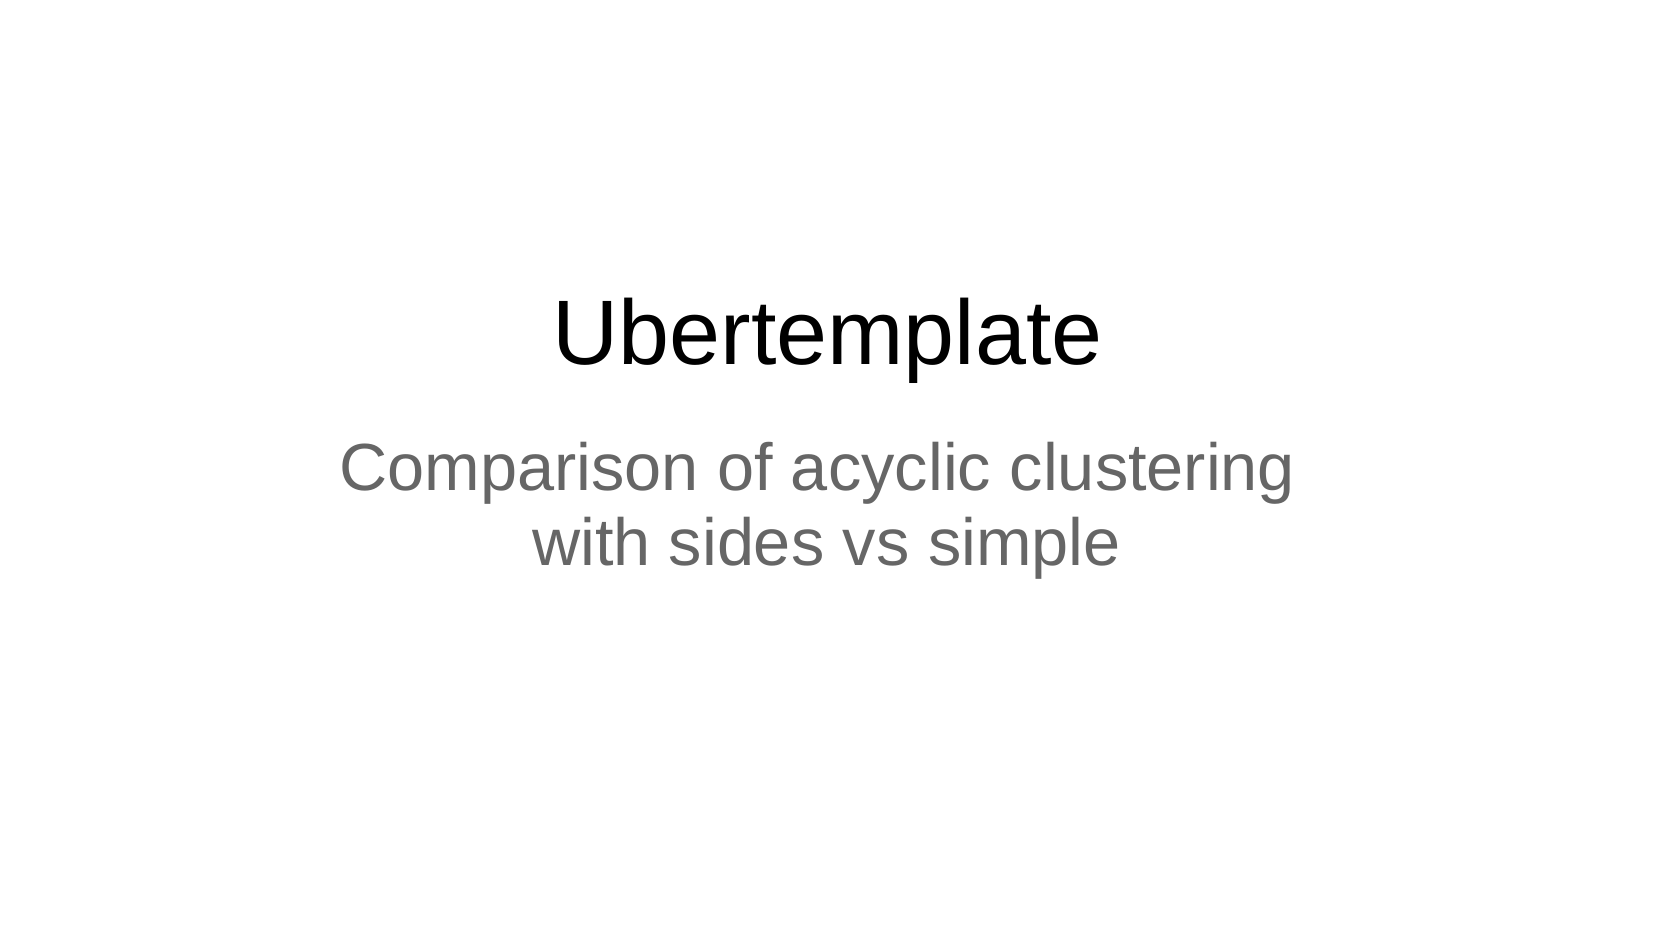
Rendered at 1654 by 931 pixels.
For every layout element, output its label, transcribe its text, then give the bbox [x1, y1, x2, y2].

subtitle Comparison of acyclic clustering with sides vs simple [82, 416, 1571, 593]
title Ubertemplate [83, 196, 1573, 469]
